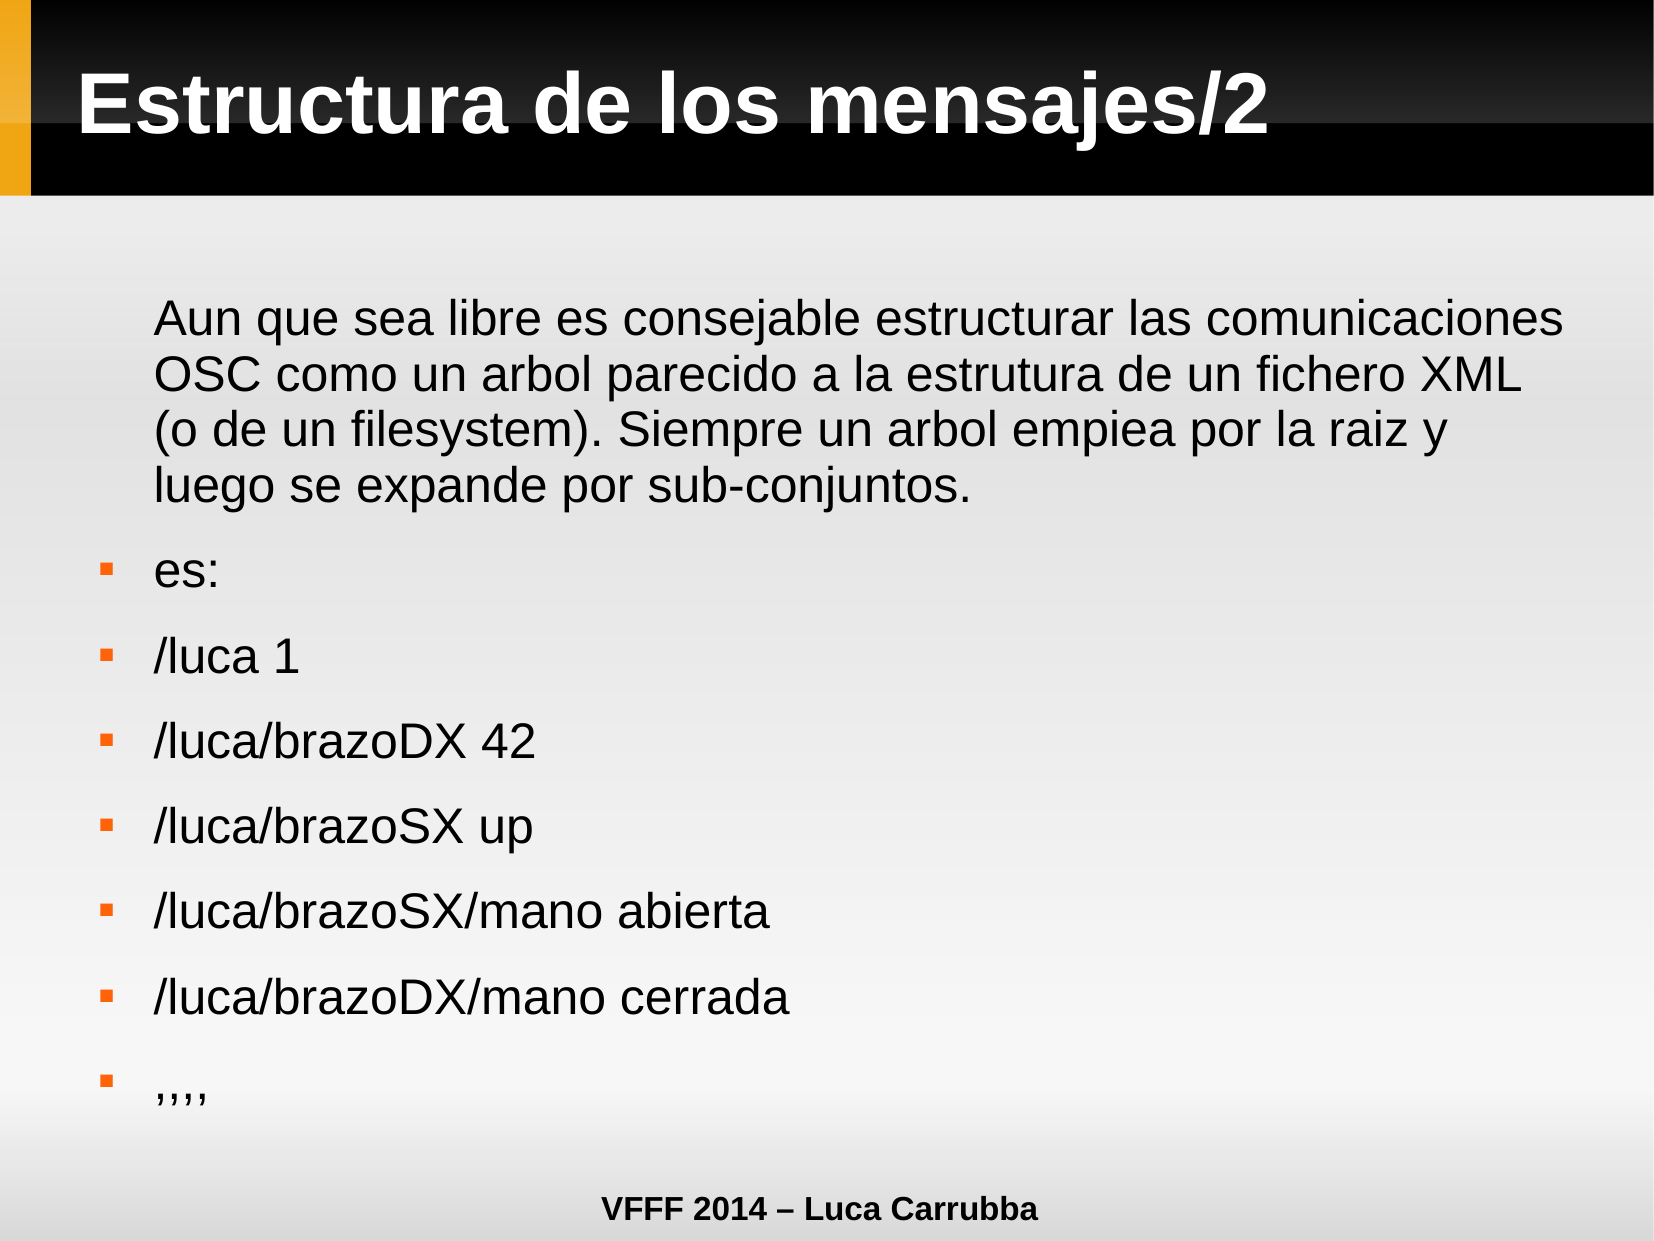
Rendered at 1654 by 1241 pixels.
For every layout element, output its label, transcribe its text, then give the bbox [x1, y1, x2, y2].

title VFFF 2014 – Luca Carrubba [75, 1105, 1565, 1241]
list Aun que sea libre es consejable estructurar las comunicaciones OSC como un arbol parecido a la estrutura de un fichero XML (o de un filesystem). Siempre un arbol empiea por la raiz y luego se expande por sub-conjuntos. es: /luca 1 /luca/brazoDX 42 /luca/brazoSX up /luca/brazoSX/mano abierta /luca/brazoDX/mano cerrada ,,,, [82, 290, 1571, 1111]
title Estructura de los mensajes/2 [76, 0, 1565, 208]
picture [0, 0, 1654, 1241]
